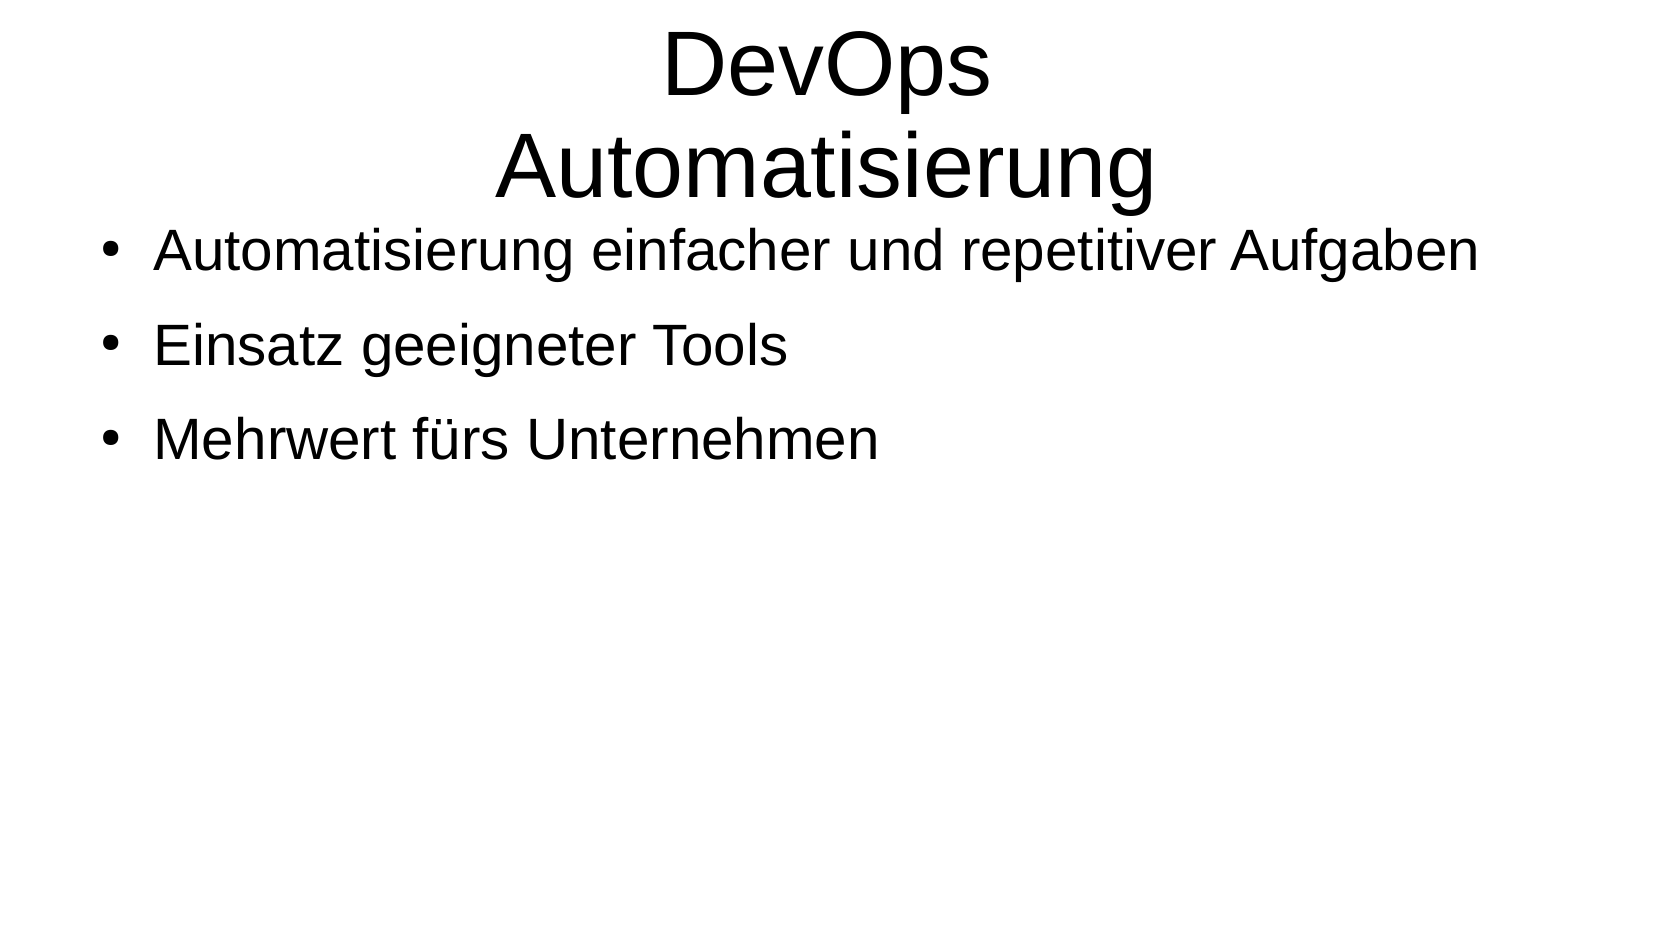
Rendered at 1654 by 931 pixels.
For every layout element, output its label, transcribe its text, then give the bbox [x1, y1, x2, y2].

title DevOps Automatisierung [82, 12, 1571, 217]
list Automatisierung einfacher und repetitiver Aufgaben Einsatz geeigneter Tools Mehrwert fürs Unternehmen [82, 217, 1571, 758]
